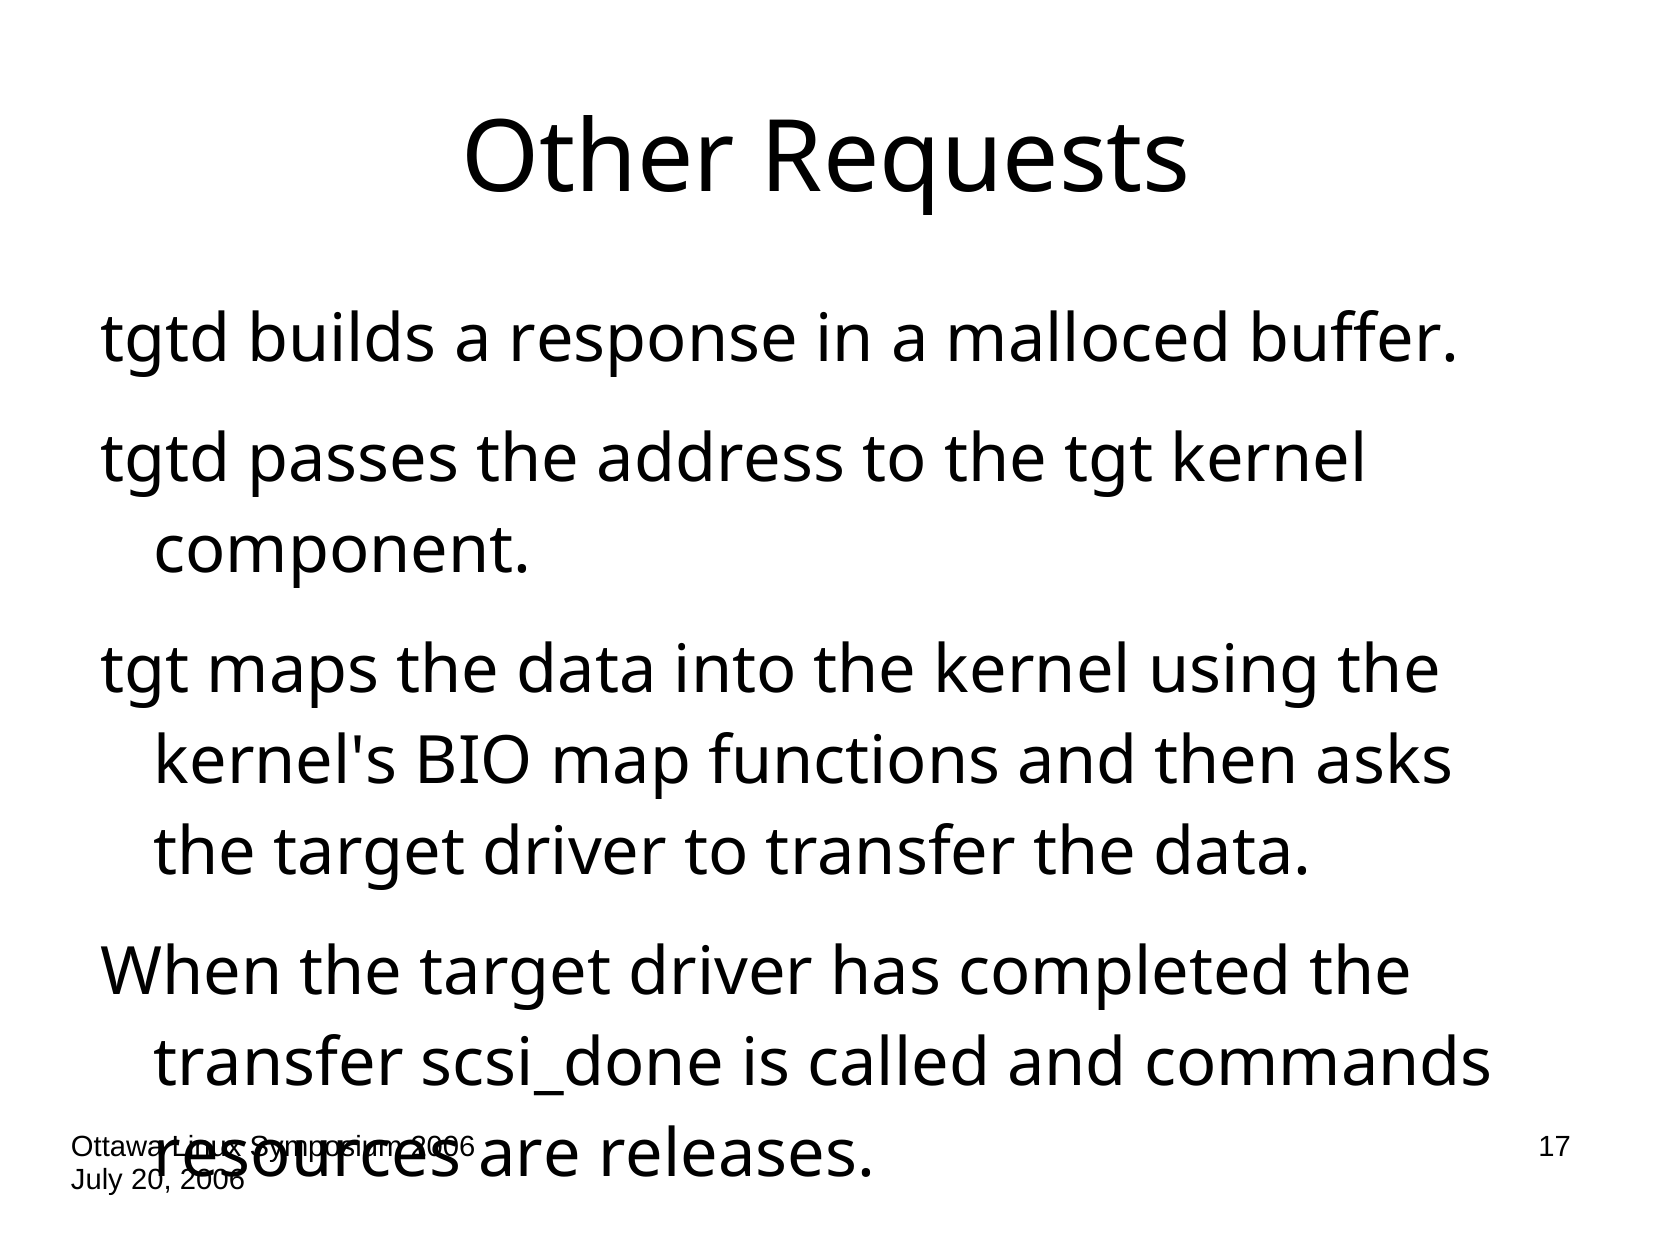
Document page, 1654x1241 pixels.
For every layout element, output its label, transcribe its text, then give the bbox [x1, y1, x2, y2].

list tgtd builds a response in a malloced buffer. tgtd passes the address to the tgt kernel component. tgt maps the data into the kernel using the kernel's BIO map functions and then asks the target driver to transfer the data. When the target driver has completed the transfer scsi_done is called and commands resources are releases. [82, 290, 1571, 1109]
title Other Requests [82, 49, 1571, 257]
